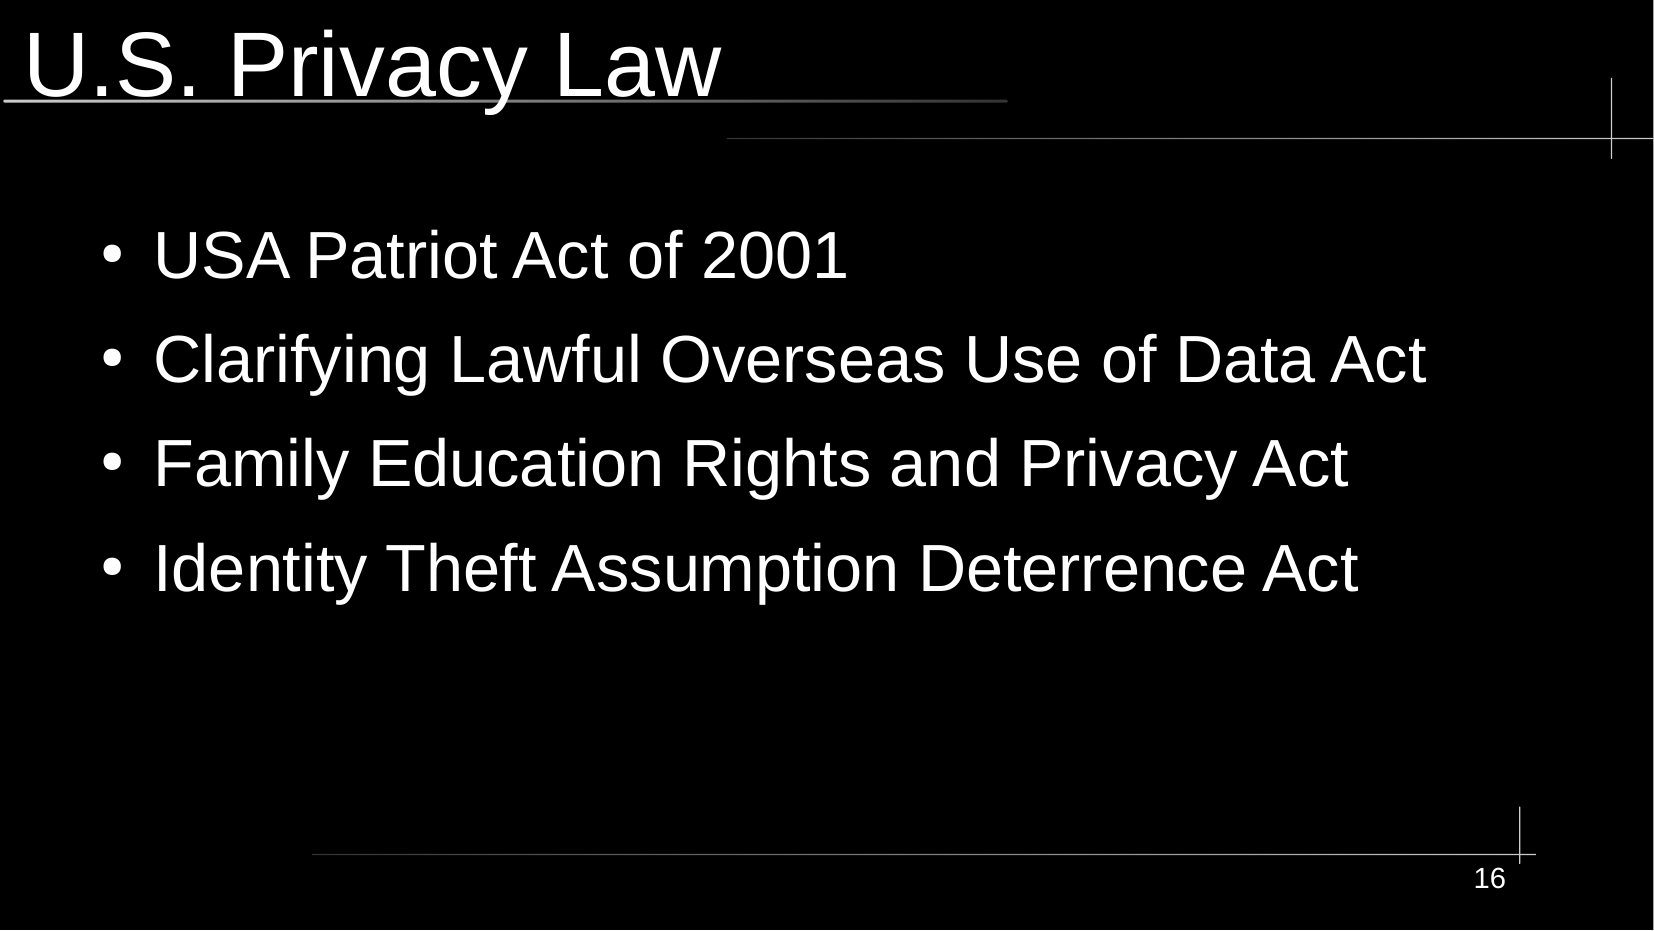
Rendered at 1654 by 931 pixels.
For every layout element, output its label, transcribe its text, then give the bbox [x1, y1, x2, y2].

title U.S. Privacy Law [23, 11, 1589, 119]
list USA Patriot Act of 2001 Clarifying Lawful Overseas Use of Data Act Family Education Rights and Privacy Act Identity Theft Assumption Deterrence Act [82, 217, 1571, 851]
